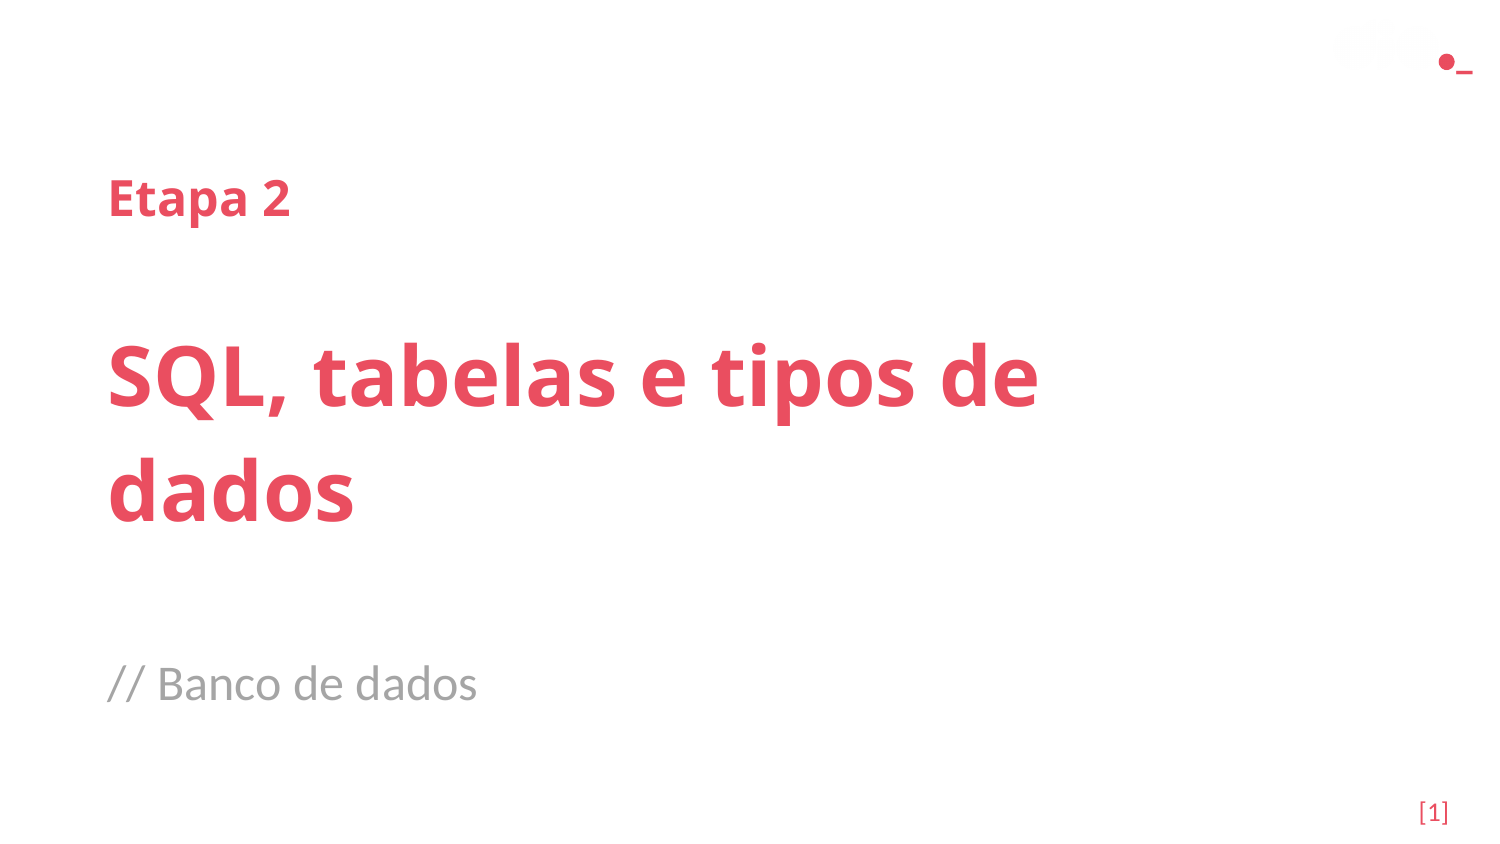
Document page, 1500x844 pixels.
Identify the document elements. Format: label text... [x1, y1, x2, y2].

text_box // Banco de dados [92, 635, 1309, 701]
text_box SQL, tabelas e tipos de dados [92, 292, 1309, 558]
text_box Etapa 2 [92, 142, 1309, 223]
picture [1333, 19, 1473, 75]
slide_number [‹#›] [1403, 779, 1494, 844]
